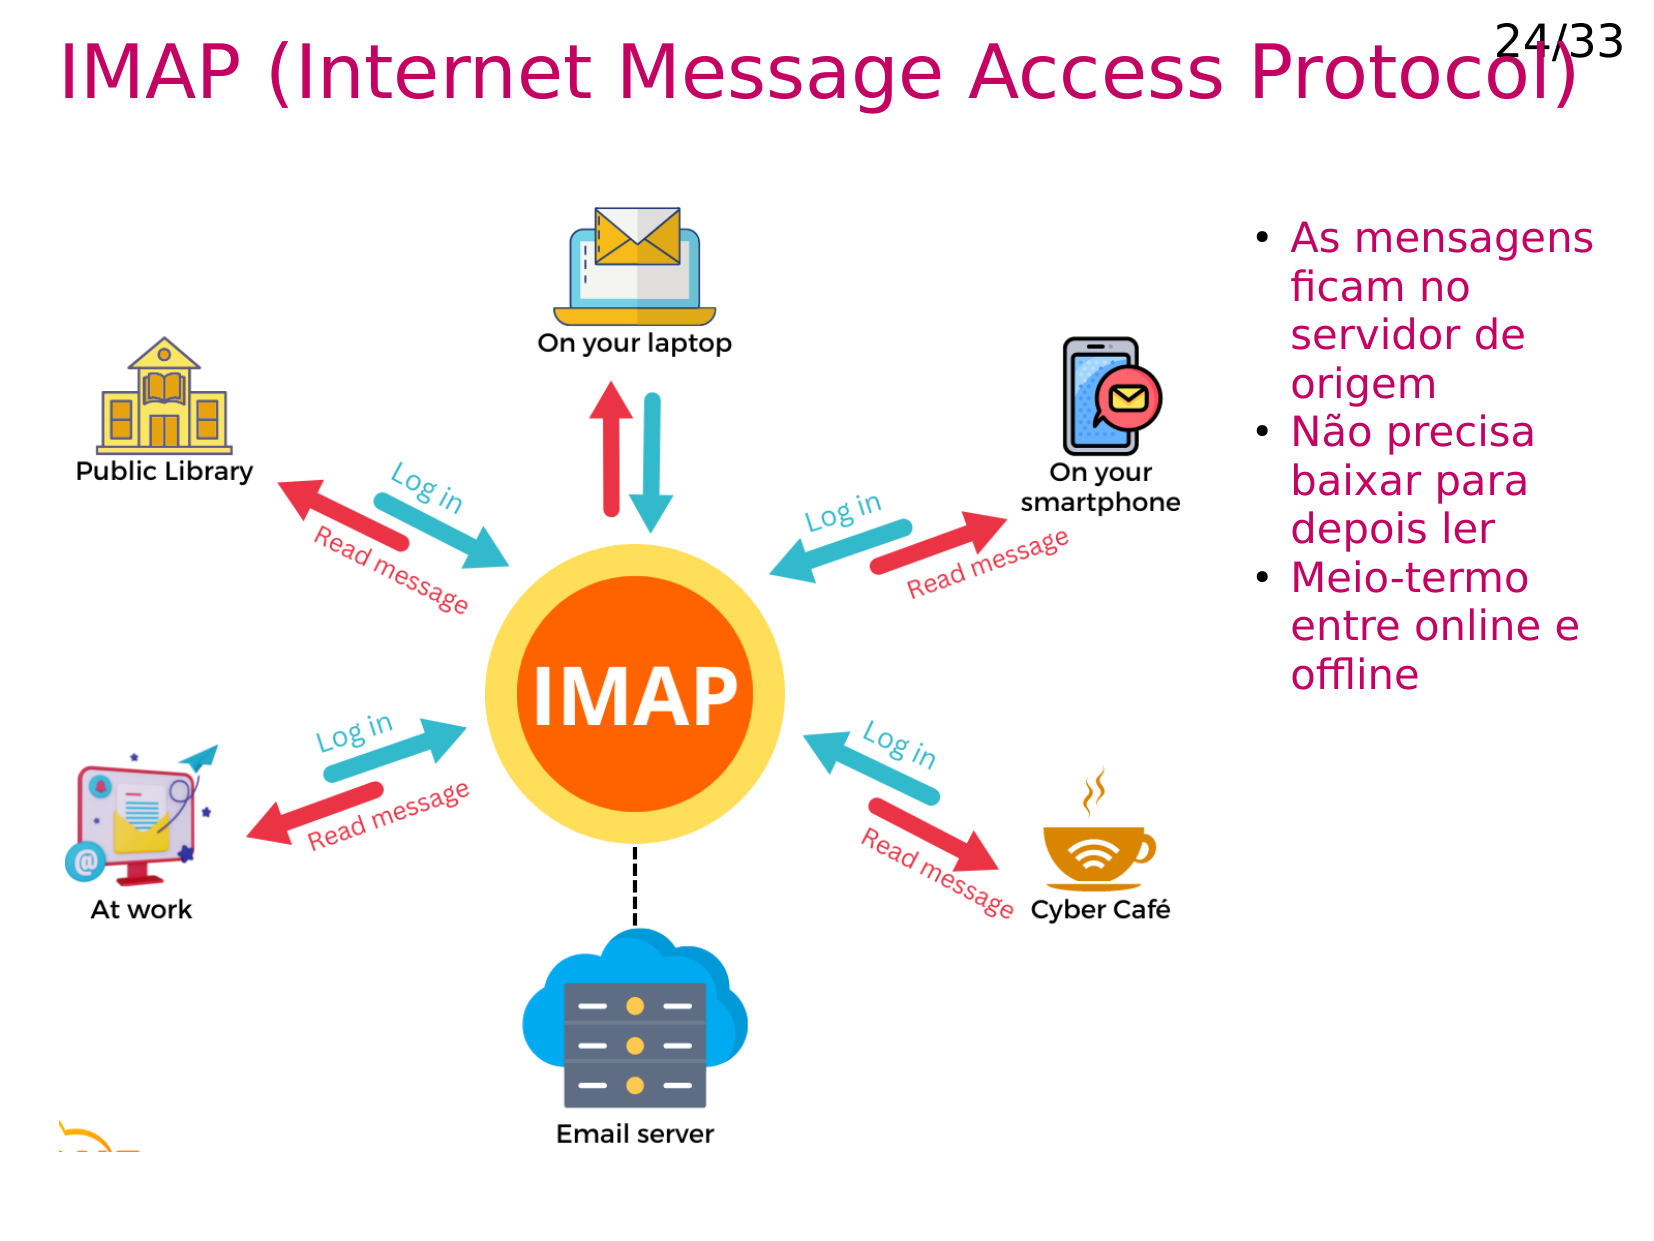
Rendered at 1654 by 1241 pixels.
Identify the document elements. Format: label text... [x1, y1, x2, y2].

picture [59, 177, 1359, 1152]
title IMAP (Internet Message Access Protocol) [59, 29, 1625, 148]
text_box As mensagens ficam no servidor de origem Não precisa baixar para depois ler Meio-termo entre online e offline [1240, 206, 1625, 707]
